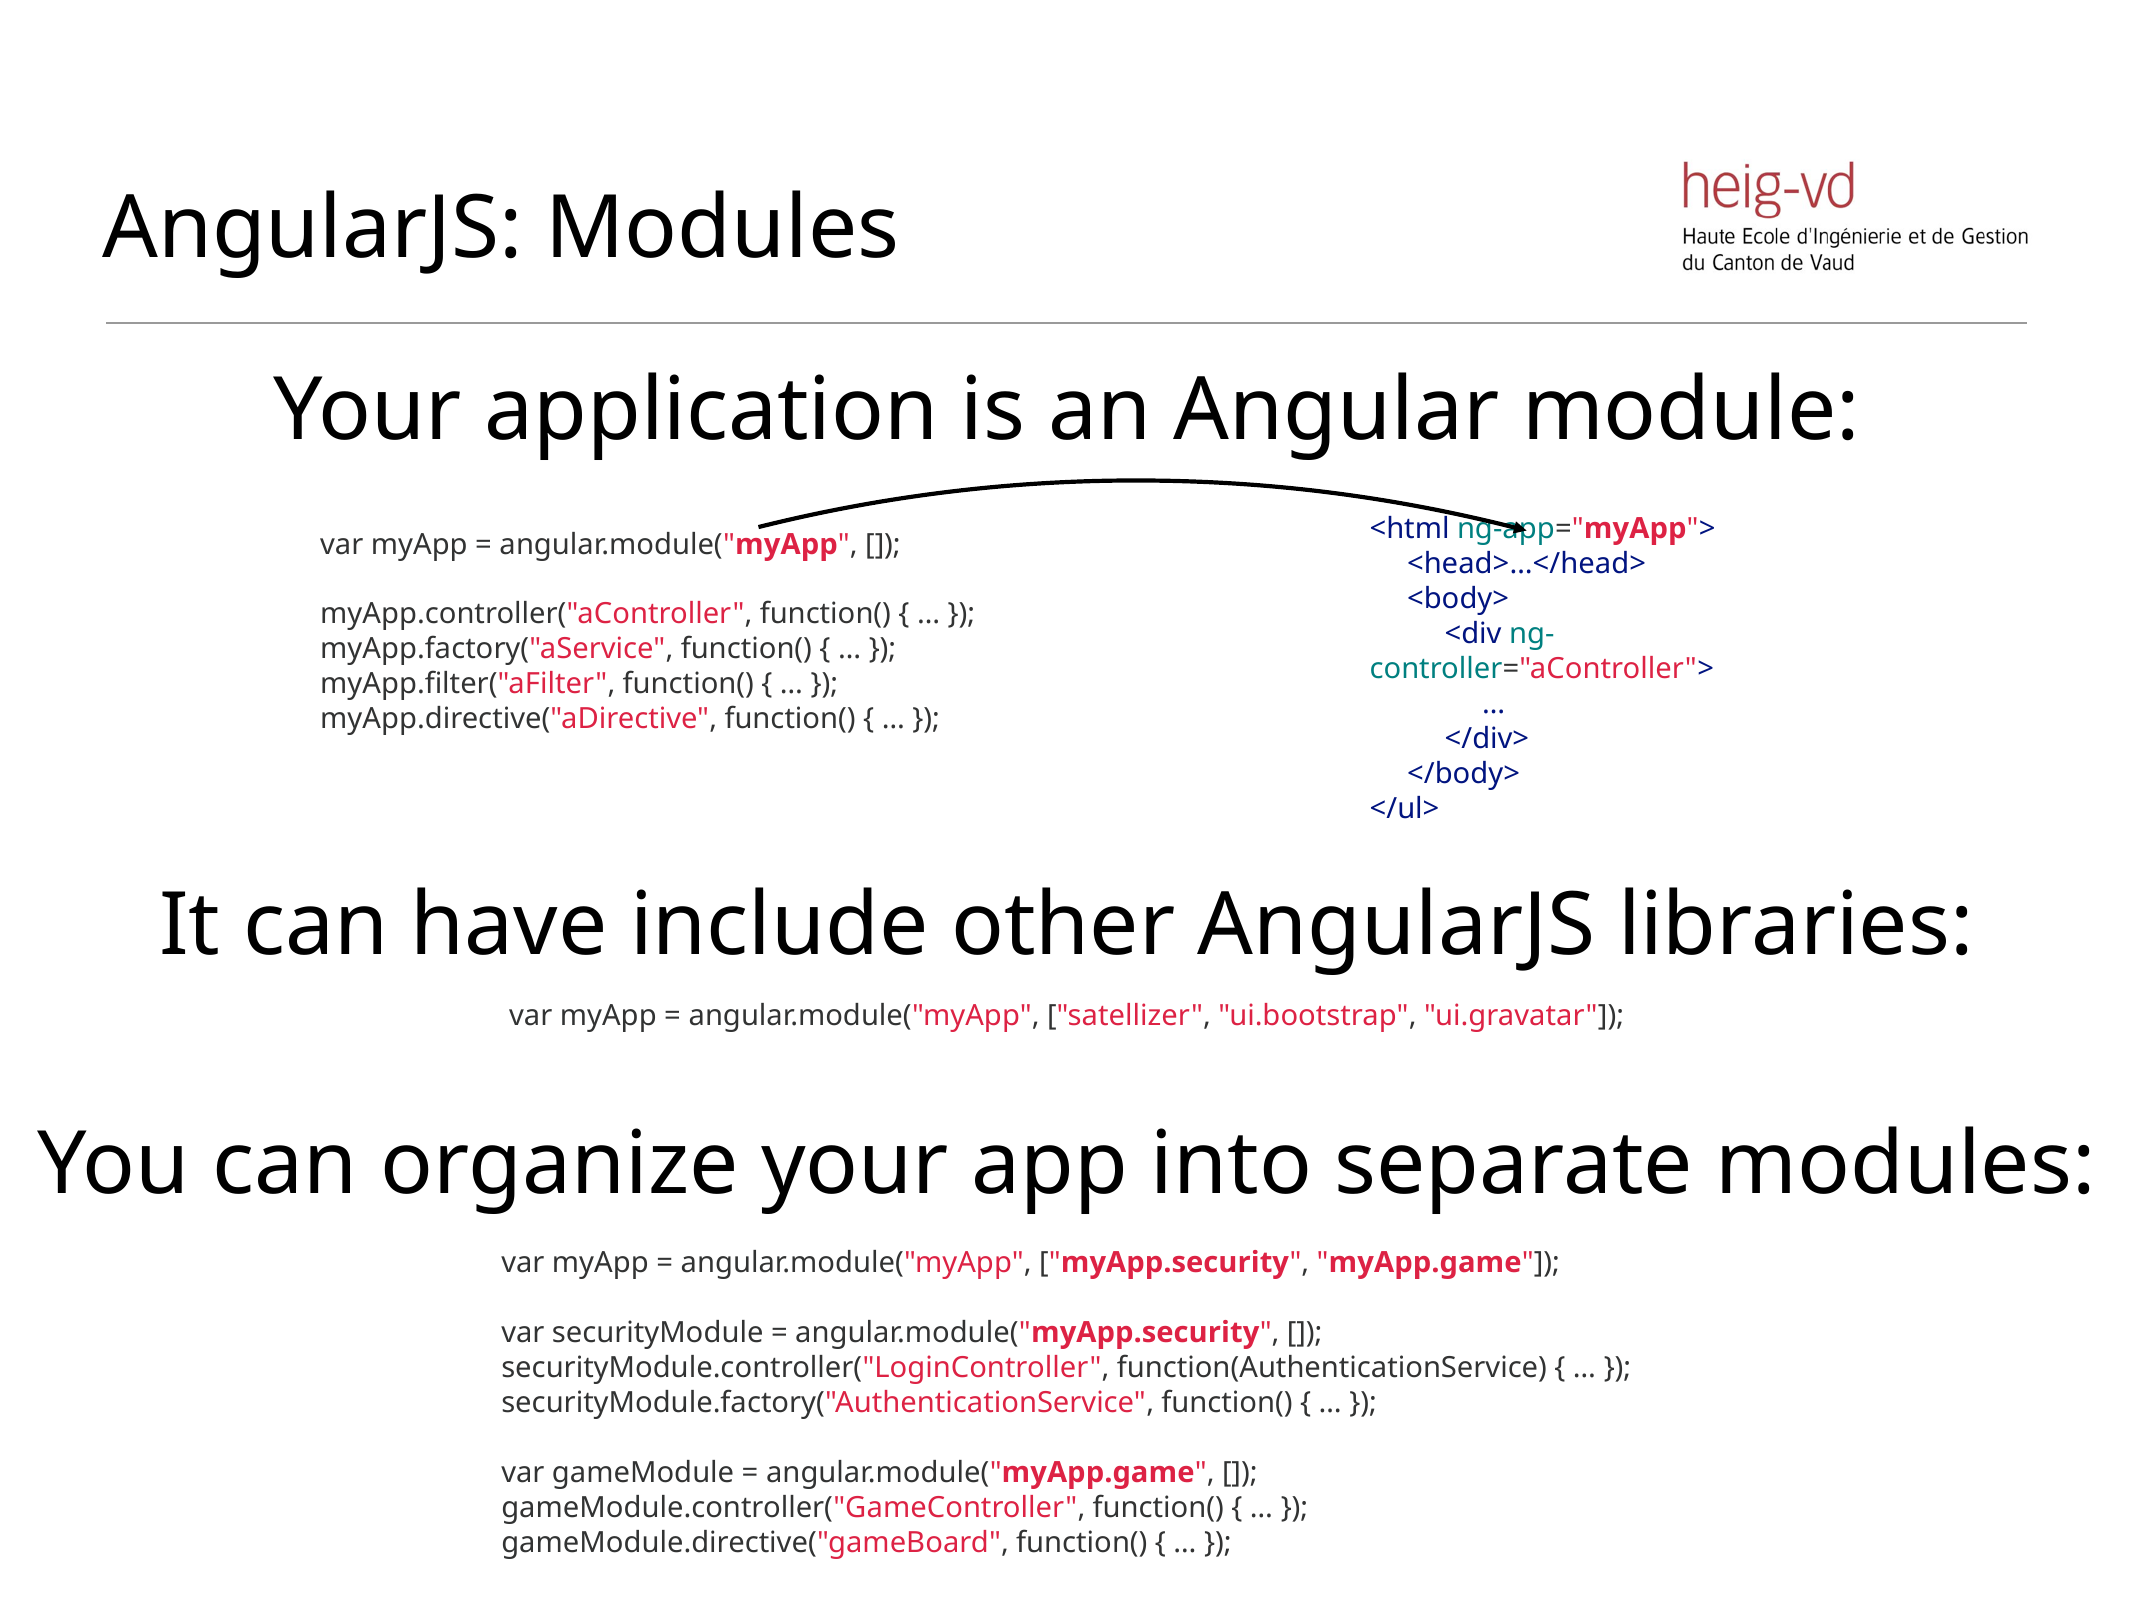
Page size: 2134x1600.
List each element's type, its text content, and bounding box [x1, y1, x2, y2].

text_box <html ng-app="myApp"> <head>…</head> <body> <div ng-controller="aController"> … </div> </body> </ul> [1361, 518, 1833, 816]
text_box It can have include other AngularJS libraries: [150, 858, 1983, 981]
text_box var myApp = angular.module("myApp", ["myApp.security", "myApp.game"]); var securityModule = angular.module("myApp.security", []); securityModule.controller("LoginController", function(AuthenticationService) { … }); securityModule.factory("AuthenticationService", function() { … }); var gameModule = angular.module("myApp.game", []); gameModule.controller("GameController", function() { … }); gameModule.directive("gameBoard", function() { … }); [492, 1235, 1641, 1567]
text_box var myApp = angular.module("myApp", []); myApp.controller("aController", function() { … }); myApp.factory("aService", function() { … }); myApp.filter("aFilter", function() { … }); myApp.directive("aDirective", function() { … }); [311, 516, 984, 744]
text_box var myApp = angular.module("myApp", ["satellizer", "ui.bootstrap", "ui.gravatar"]); [500, 987, 1633, 1040]
title AngularJS: Modules [93, 54, 2040, 284]
text_box Your application is an Angular module: [265, 343, 1869, 466]
text_box You can organize your app into separate modules: [29, 1097, 2104, 1220]
